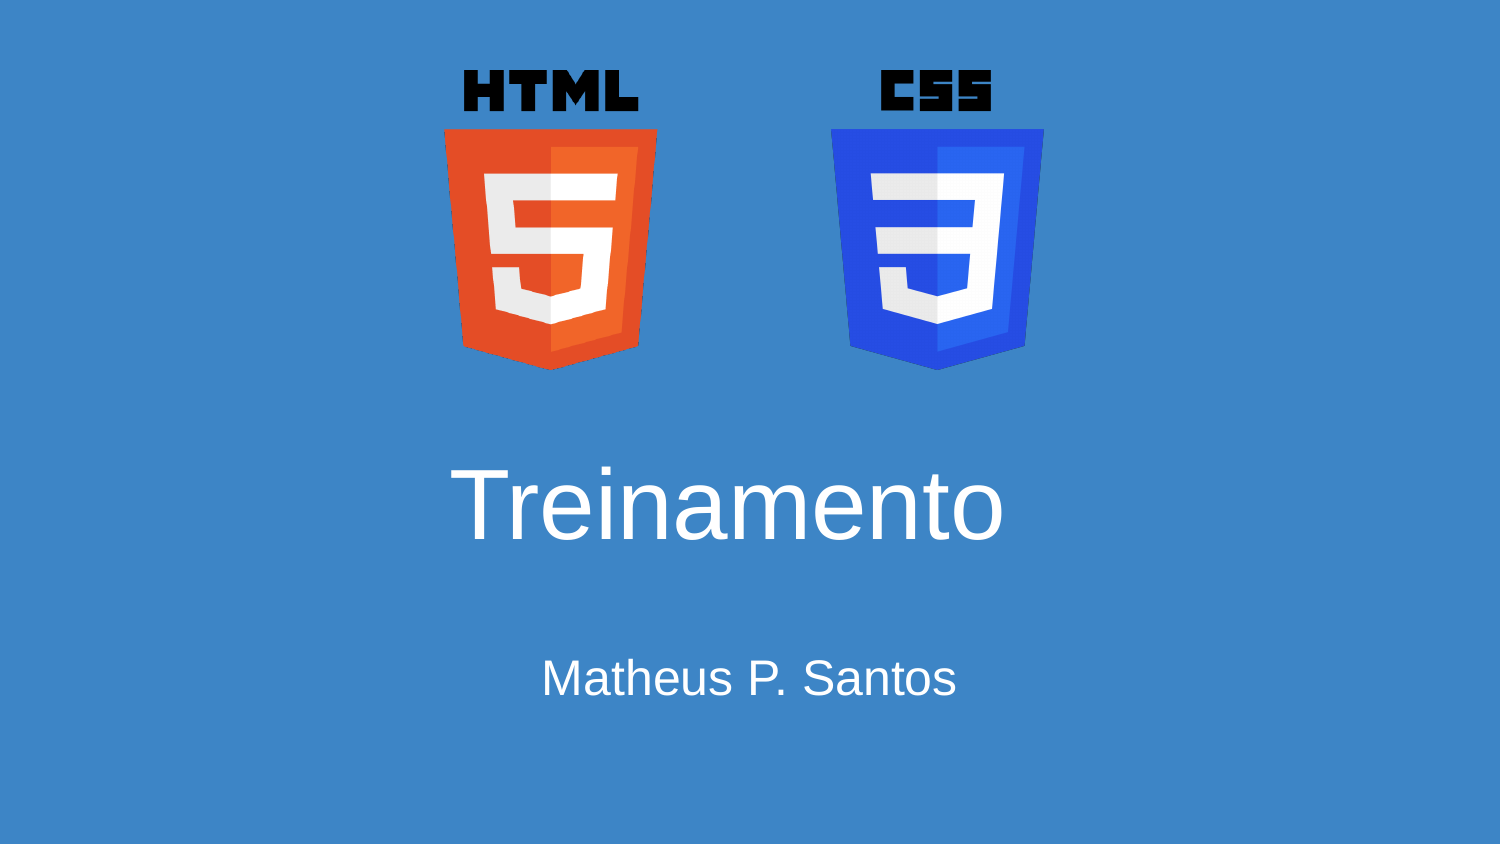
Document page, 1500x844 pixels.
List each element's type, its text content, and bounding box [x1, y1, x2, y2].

title Treinamento [434, 424, 1066, 575]
picture [831, 70, 1044, 370]
subtitle Matheus P. Santos [164, 629, 1336, 675]
picture [400, 70, 701, 370]
